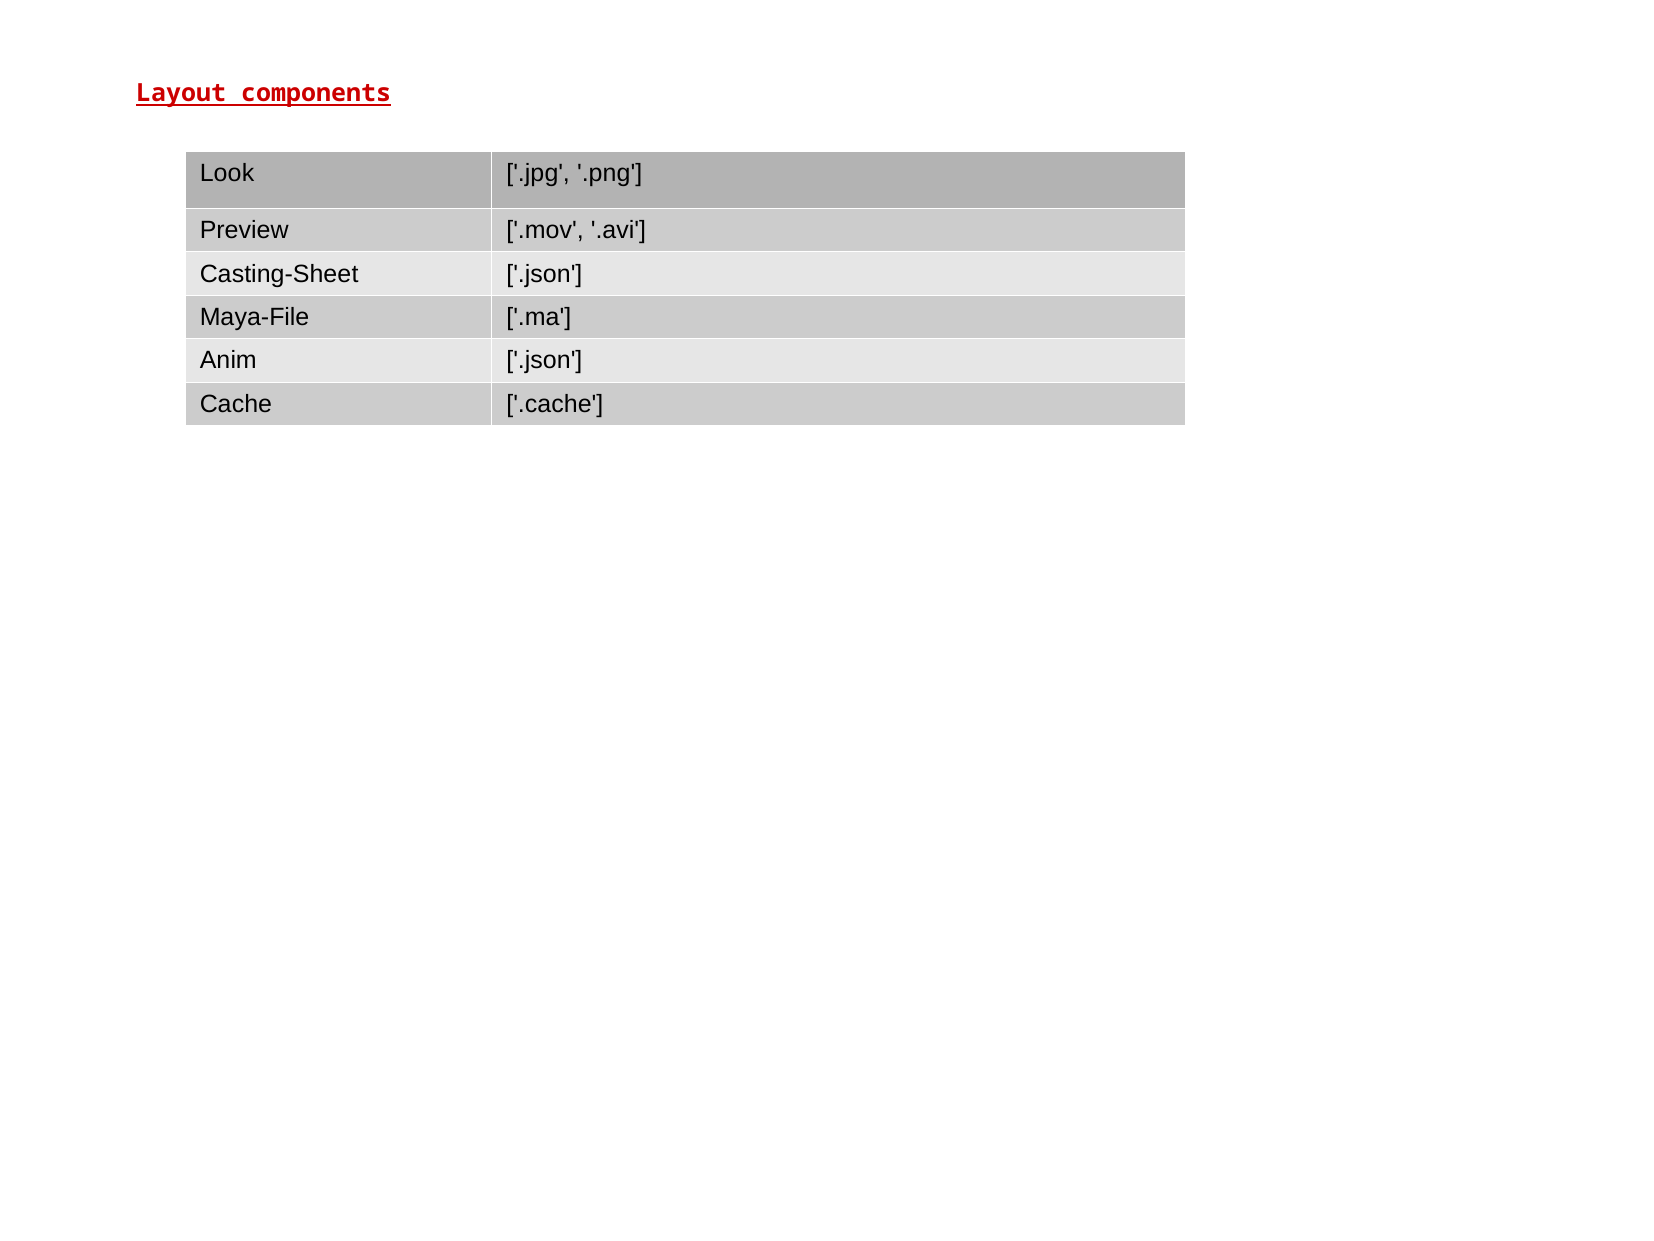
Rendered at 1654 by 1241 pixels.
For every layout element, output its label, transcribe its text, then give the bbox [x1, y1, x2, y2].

table_cell Anim [186, 339, 491, 382]
table_cell Maya-File [186, 296, 491, 338]
table_cell ['.ma'] [492, 296, 1185, 338]
table_cell Preview [186, 209, 491, 251]
table_cell Casting-Sheet [186, 252, 491, 295]
table_cell Cache [186, 383, 491, 425]
table_cell ['.mov', '.avi'] [492, 209, 1185, 251]
table_cell ['.json'] [492, 252, 1185, 295]
text_box Layout components [121, 67, 1622, 116]
table_cell ['.json'] [492, 339, 1185, 382]
table_cell ['.cache'] [492, 383, 1185, 425]
table_header Look [186, 152, 491, 208]
table_header ['.jpg', '.png'] [492, 152, 1185, 208]
